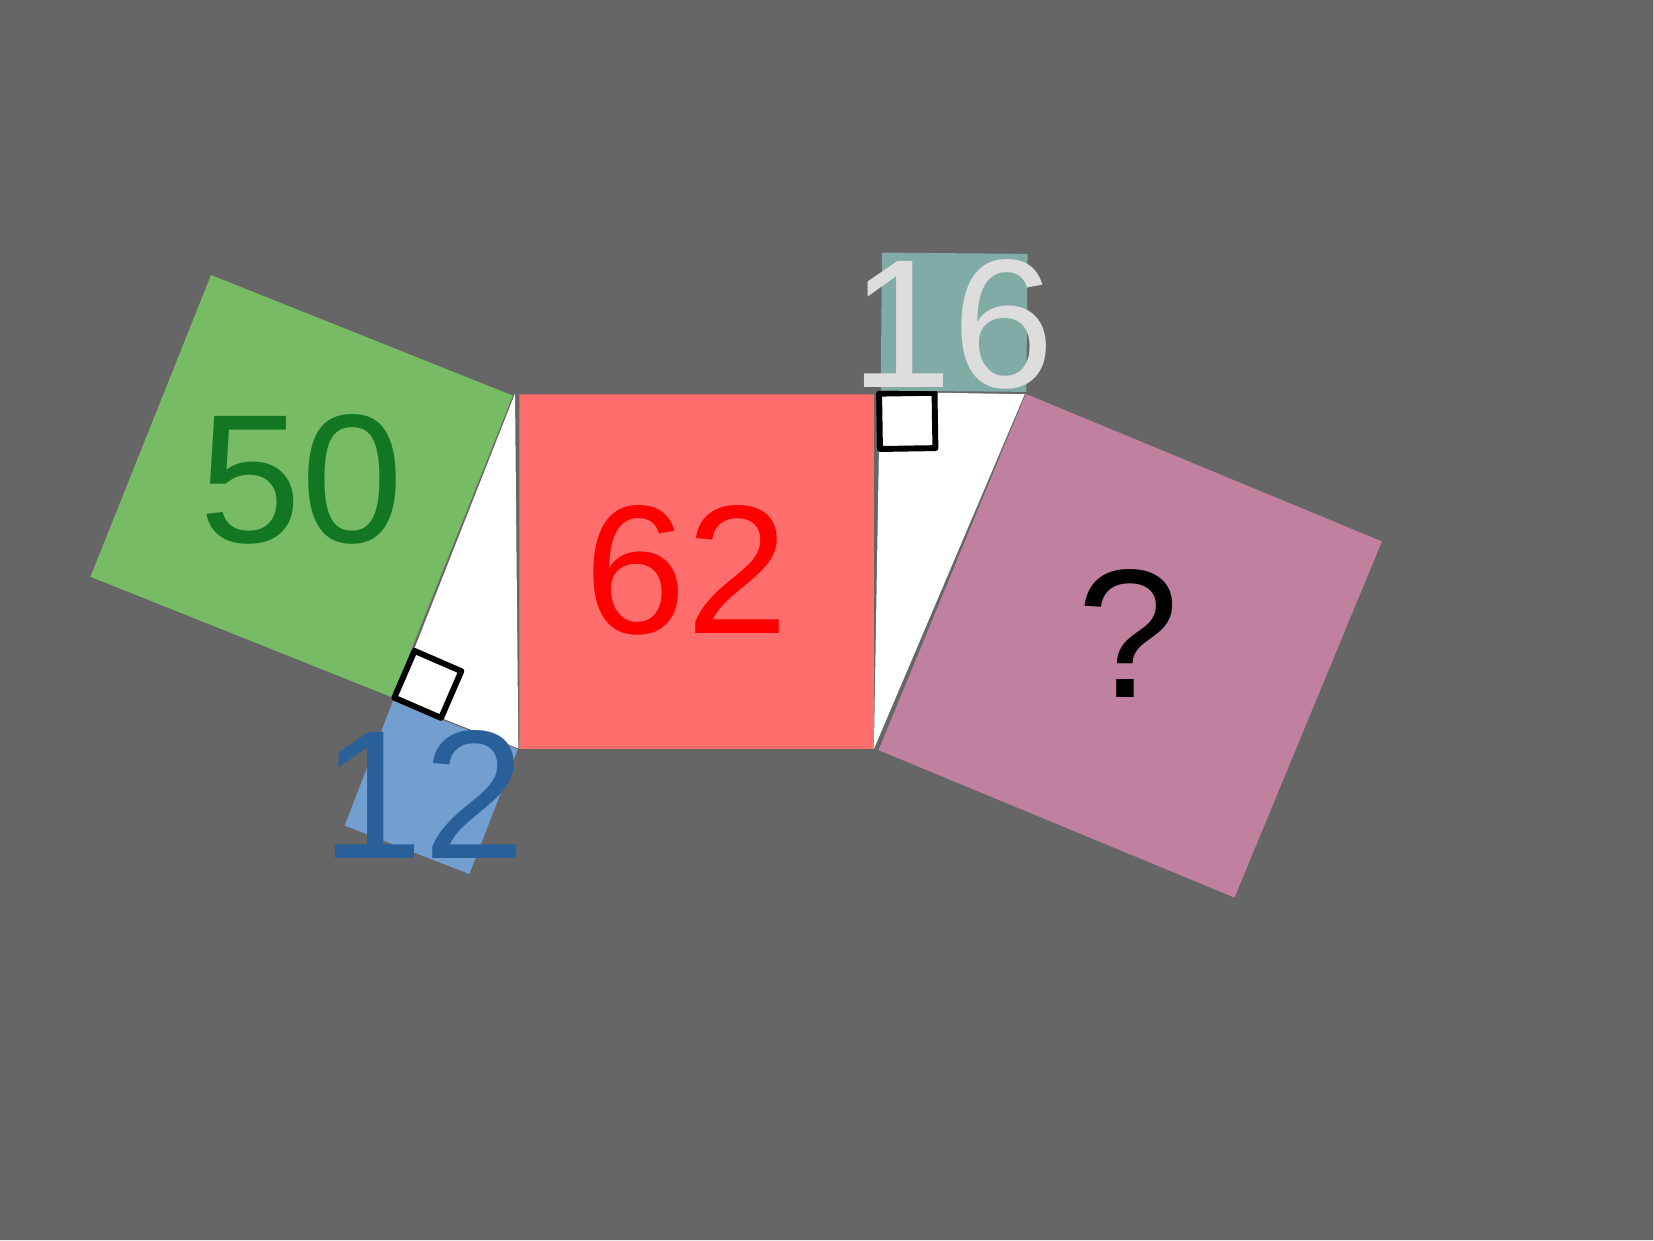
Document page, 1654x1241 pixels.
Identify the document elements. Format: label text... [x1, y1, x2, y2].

text_box 16 [835, 214, 1099, 438]
text_box 62 [569, 460, 832, 767]
text_box 50 [184, 369, 503, 844]
text_box 12 [307, 685, 570, 909]
text_box ? [1062, 524, 1326, 745]
text_box [0, 0, 1654, 1241]
